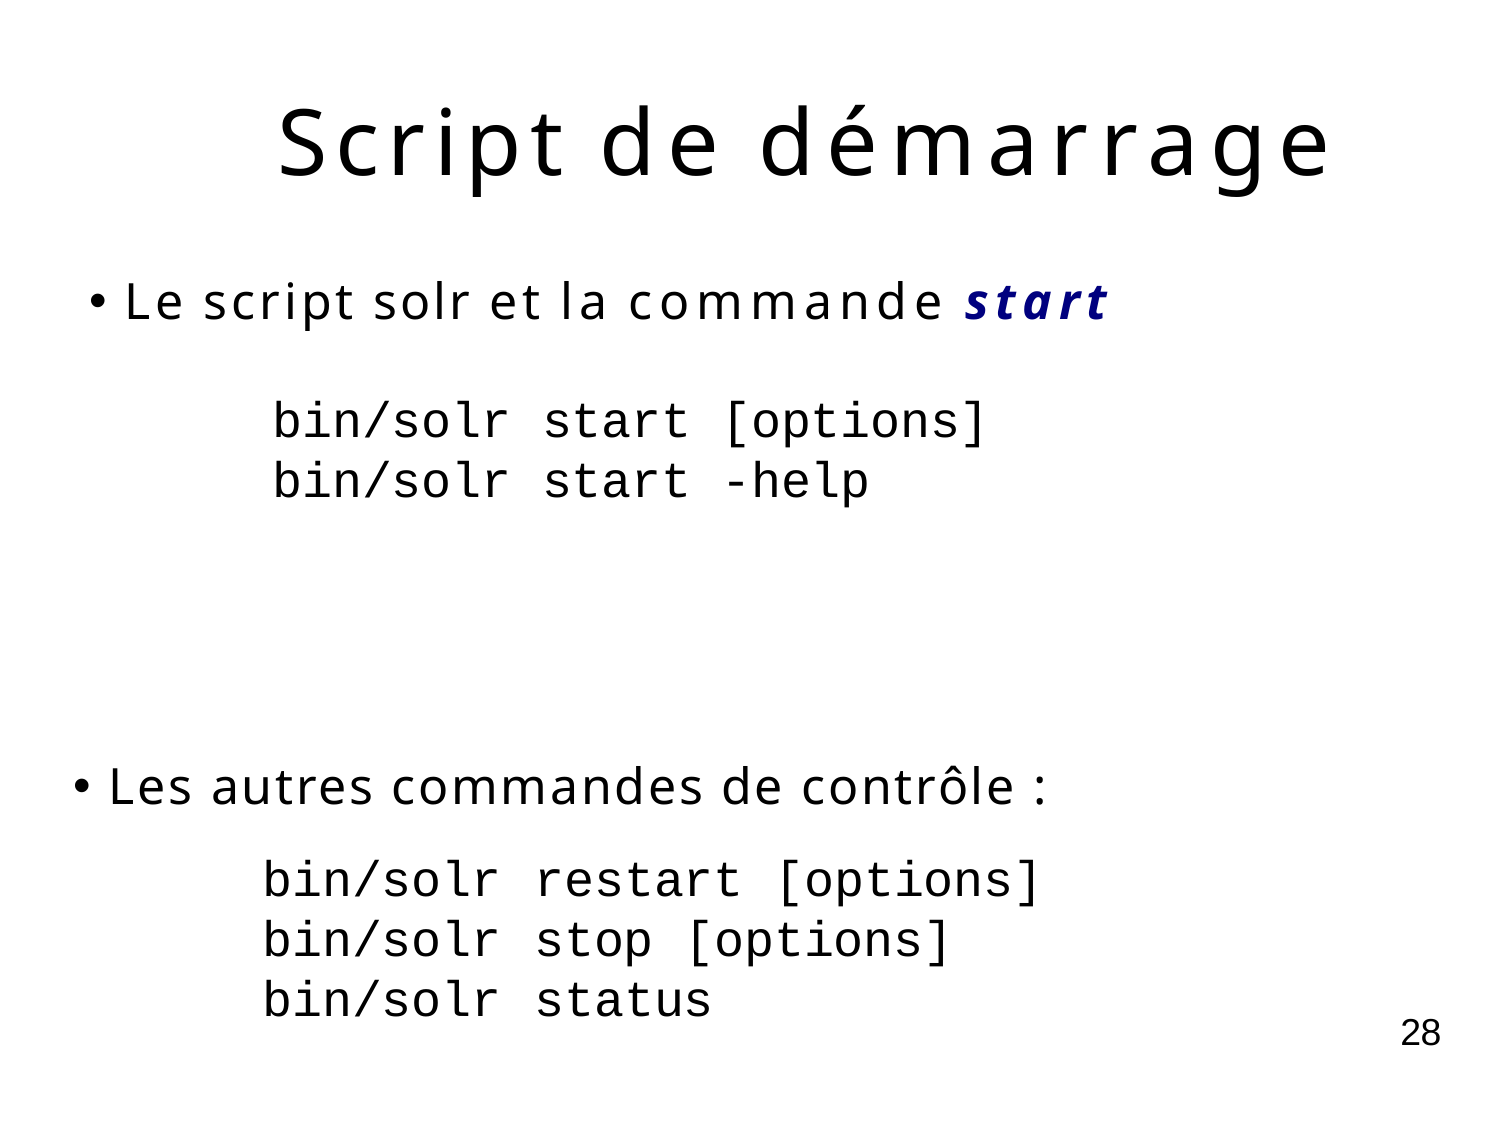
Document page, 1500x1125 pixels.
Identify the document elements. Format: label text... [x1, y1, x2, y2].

table_cell -help [707, 459, 997, 517]
text_box Les autres commandes de contrôle : [71, 752, 1402, 815]
table_cell start [527, 459, 707, 517]
table_header [options] [707, 401, 997, 459]
text_box bin/solr restart [options] bin/solr stop [options] bin/solr status [260, 844, 1046, 1027]
slide_number 28 [1373, 1009, 1451, 1125]
table_cell bin/solr [266, 459, 527, 517]
table_header bin/solr [281, 413, 294, 434]
table_header start [527, 401, 707, 459]
table_header bin/solr [266, 401, 527, 459]
text_box Le script solr et la commande start [87, 267, 1418, 390]
title Script de démarrage [87, 26, 1413, 267]
